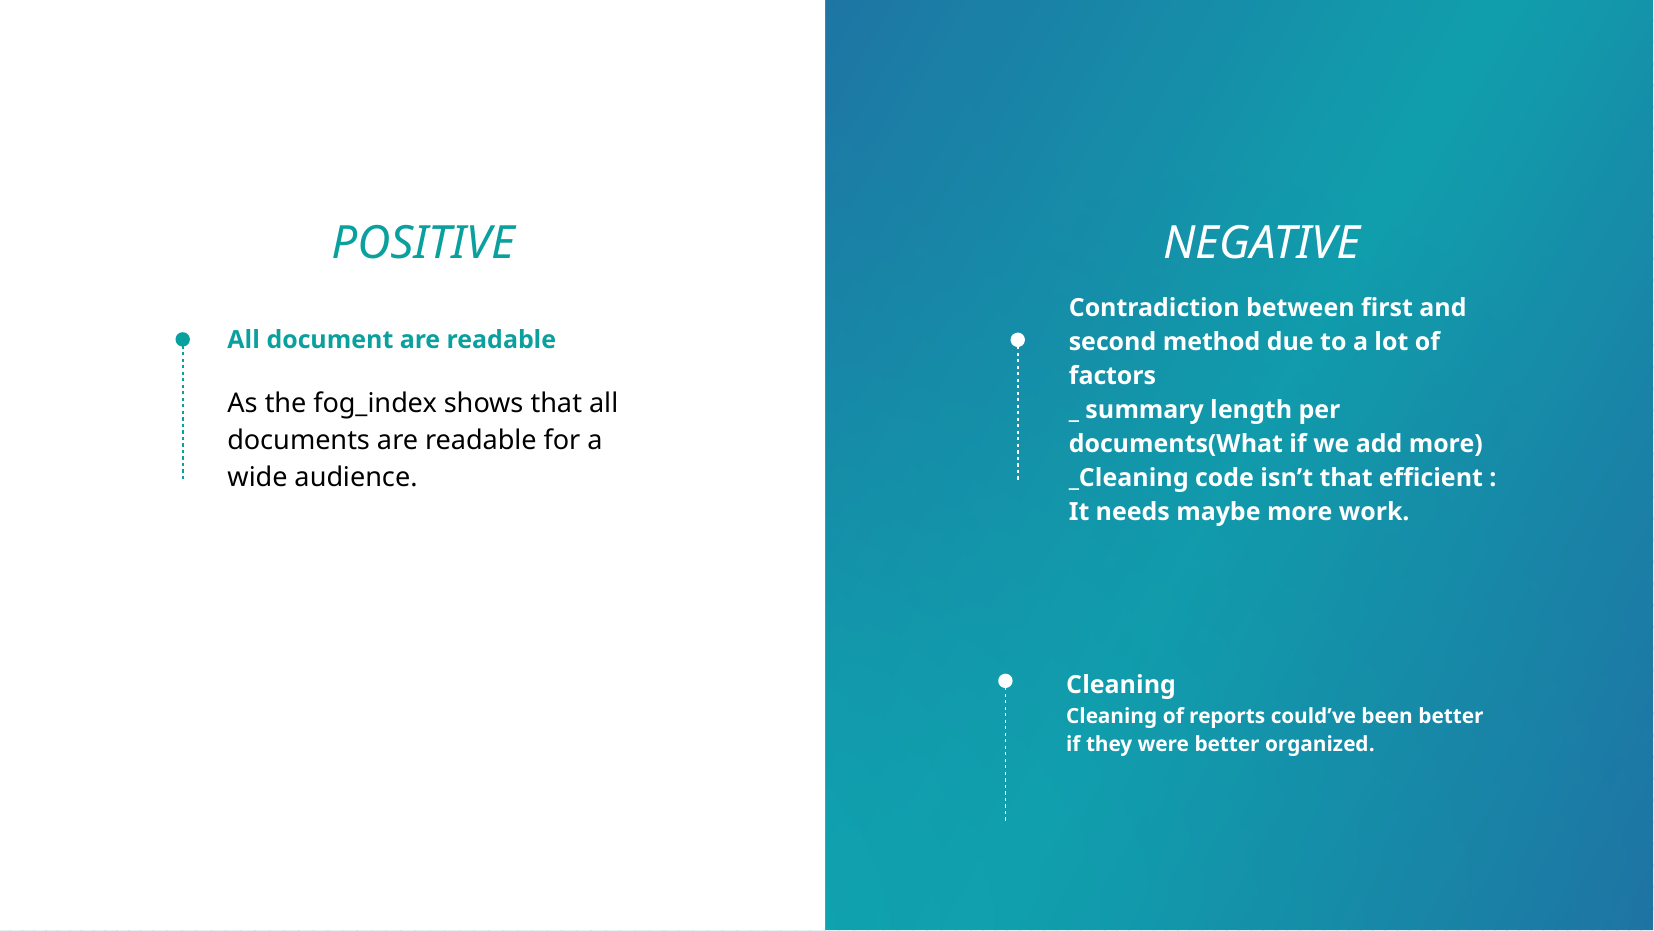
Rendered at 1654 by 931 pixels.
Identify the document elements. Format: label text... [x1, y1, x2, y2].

text_box Contradiction between first and second method due to a lot of factors _ summary length per documents(What if we add more) _Cleaning code isn’t that efficient : It needs maybe more work. [1053, 281, 1515, 659]
text_box All document are readable As the fog_index shows that all documents are readable for a wide audience. [212, 314, 677, 505]
text_box POSITIVE [235, 202, 611, 294]
picture [826, 0, 1654, 930]
text_box Cleaning Cleaning of reports could’ve been better if they were better organized. [1051, 659, 1515, 886]
text_box NEGATIVE [1074, 202, 1450, 280]
text_box [0, 0, 826, 931]
